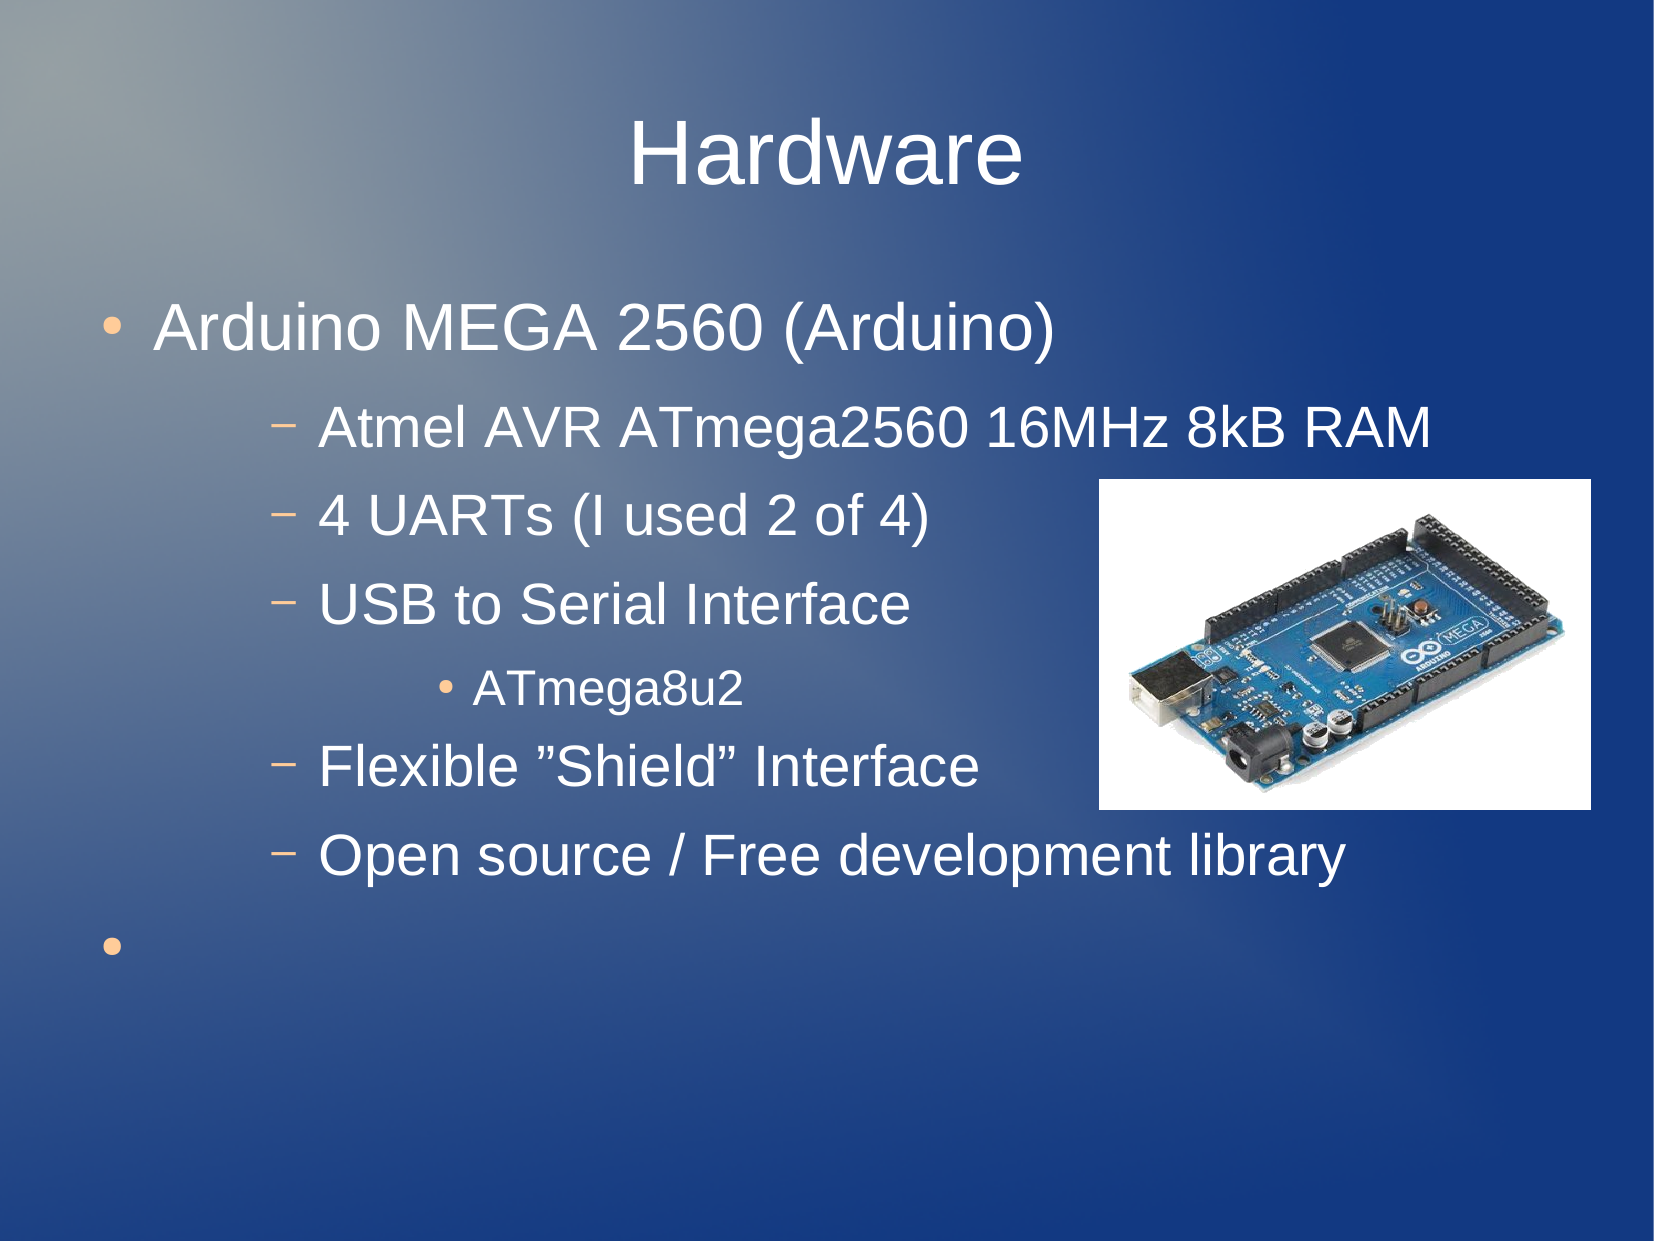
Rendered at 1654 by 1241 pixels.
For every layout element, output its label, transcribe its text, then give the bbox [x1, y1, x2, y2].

title Hardware [82, 49, 1571, 257]
picture [0, 0, 1654, 1241]
list Arduino MEGA 2560 (Arduino) Atmel AVR ATmega2560 16MHz 8kB RAM 4 UARTs (I used 2 of 4) USB to Serial Interface ATmega8u2 Flexible ”Shield” Interface Open source / Free development library [82, 290, 1571, 1109]
